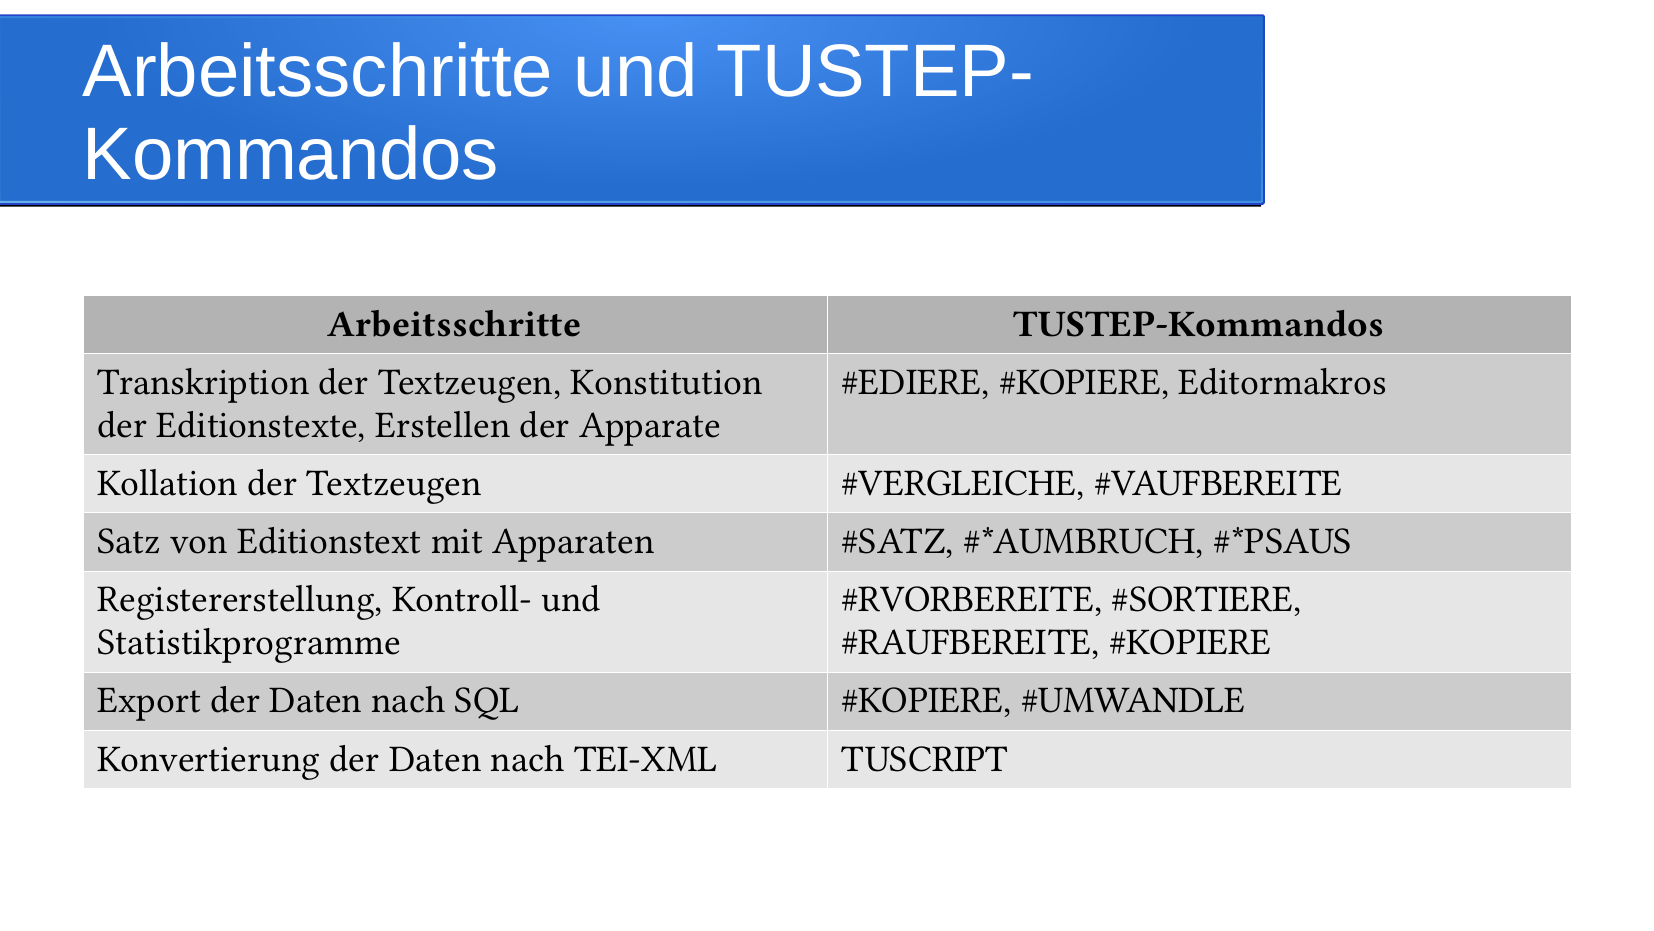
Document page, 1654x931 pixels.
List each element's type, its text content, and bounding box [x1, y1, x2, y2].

table_cell Kollation der Textzeugen [84, 455, 827, 512]
table_cell Registererstellung, Kontroll- und Statistikprogramme [84, 572, 827, 672]
table_cell Transkription der Textzeugen, Konstitution der Editionstexte, Erstellen der Apparate [84, 354, 827, 454]
table_cell Satz von Editionstext mit Apparaten [84, 513, 827, 571]
table_cell Konvertierung der Daten nach TEI-XML [84, 731, 827, 788]
title Arbeitsschritte und TUSTEP-Kommandos [82, 29, 1235, 196]
table_cell #VERGLEICHE, #VAUFBEREITE [828, 455, 1571, 512]
table_cell Export der Daten nach SQL [84, 673, 827, 730]
table_cell TUSCRIPT [828, 731, 1571, 788]
table_header TUSTEP-Kommandos [828, 296, 1571, 353]
table_cell #KOPIERE, #UMWANDLE [828, 673, 1571, 730]
table_cell #SATZ, #*AUMBRUCH, #*PSAUS [828, 513, 1571, 571]
table_cell #EDIERE, #KOPIERE, Editormakros [828, 354, 1571, 454]
table_header Arbeitsschritte [84, 296, 827, 353]
table_cell #RVORBEREITE, #SORTIERE, #RAUFBEREITE, #KOPIERE [828, 572, 1571, 672]
